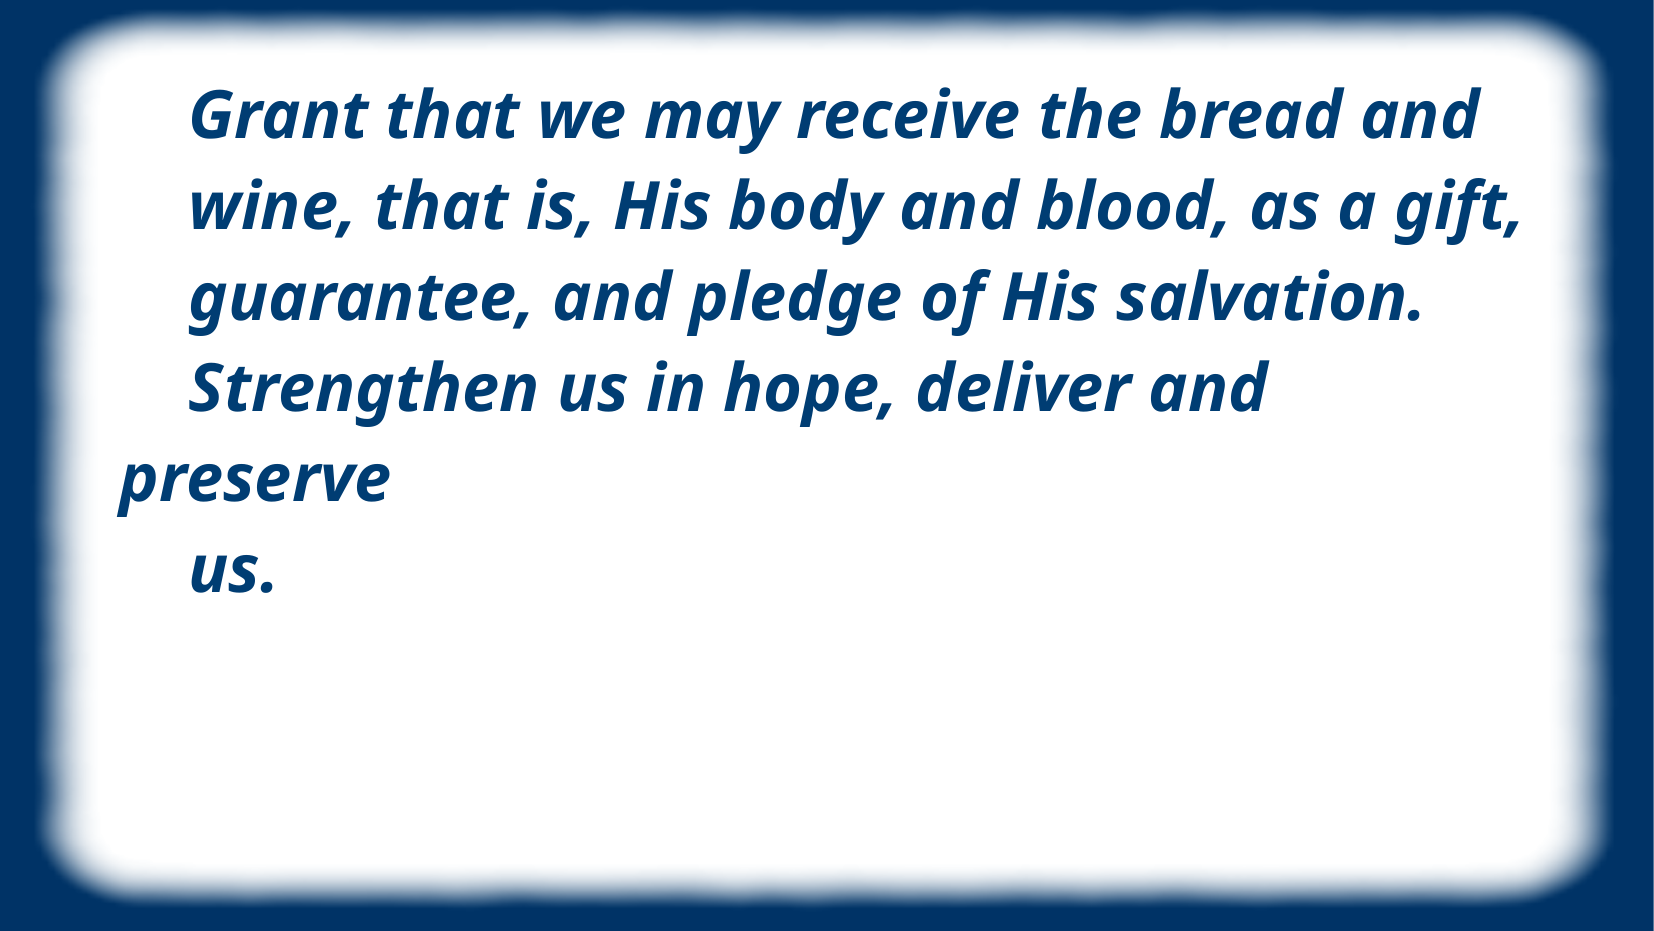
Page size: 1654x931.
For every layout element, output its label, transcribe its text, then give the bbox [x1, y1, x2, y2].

picture [0, 0, 1654, 931]
text_box Grant that we may receive the bread and wine, that is, His body and blood, as a gift, guarantee, and pledge of His salvation. Strengthen us in hope, deliver and preserve us. [105, 60, 1561, 526]
